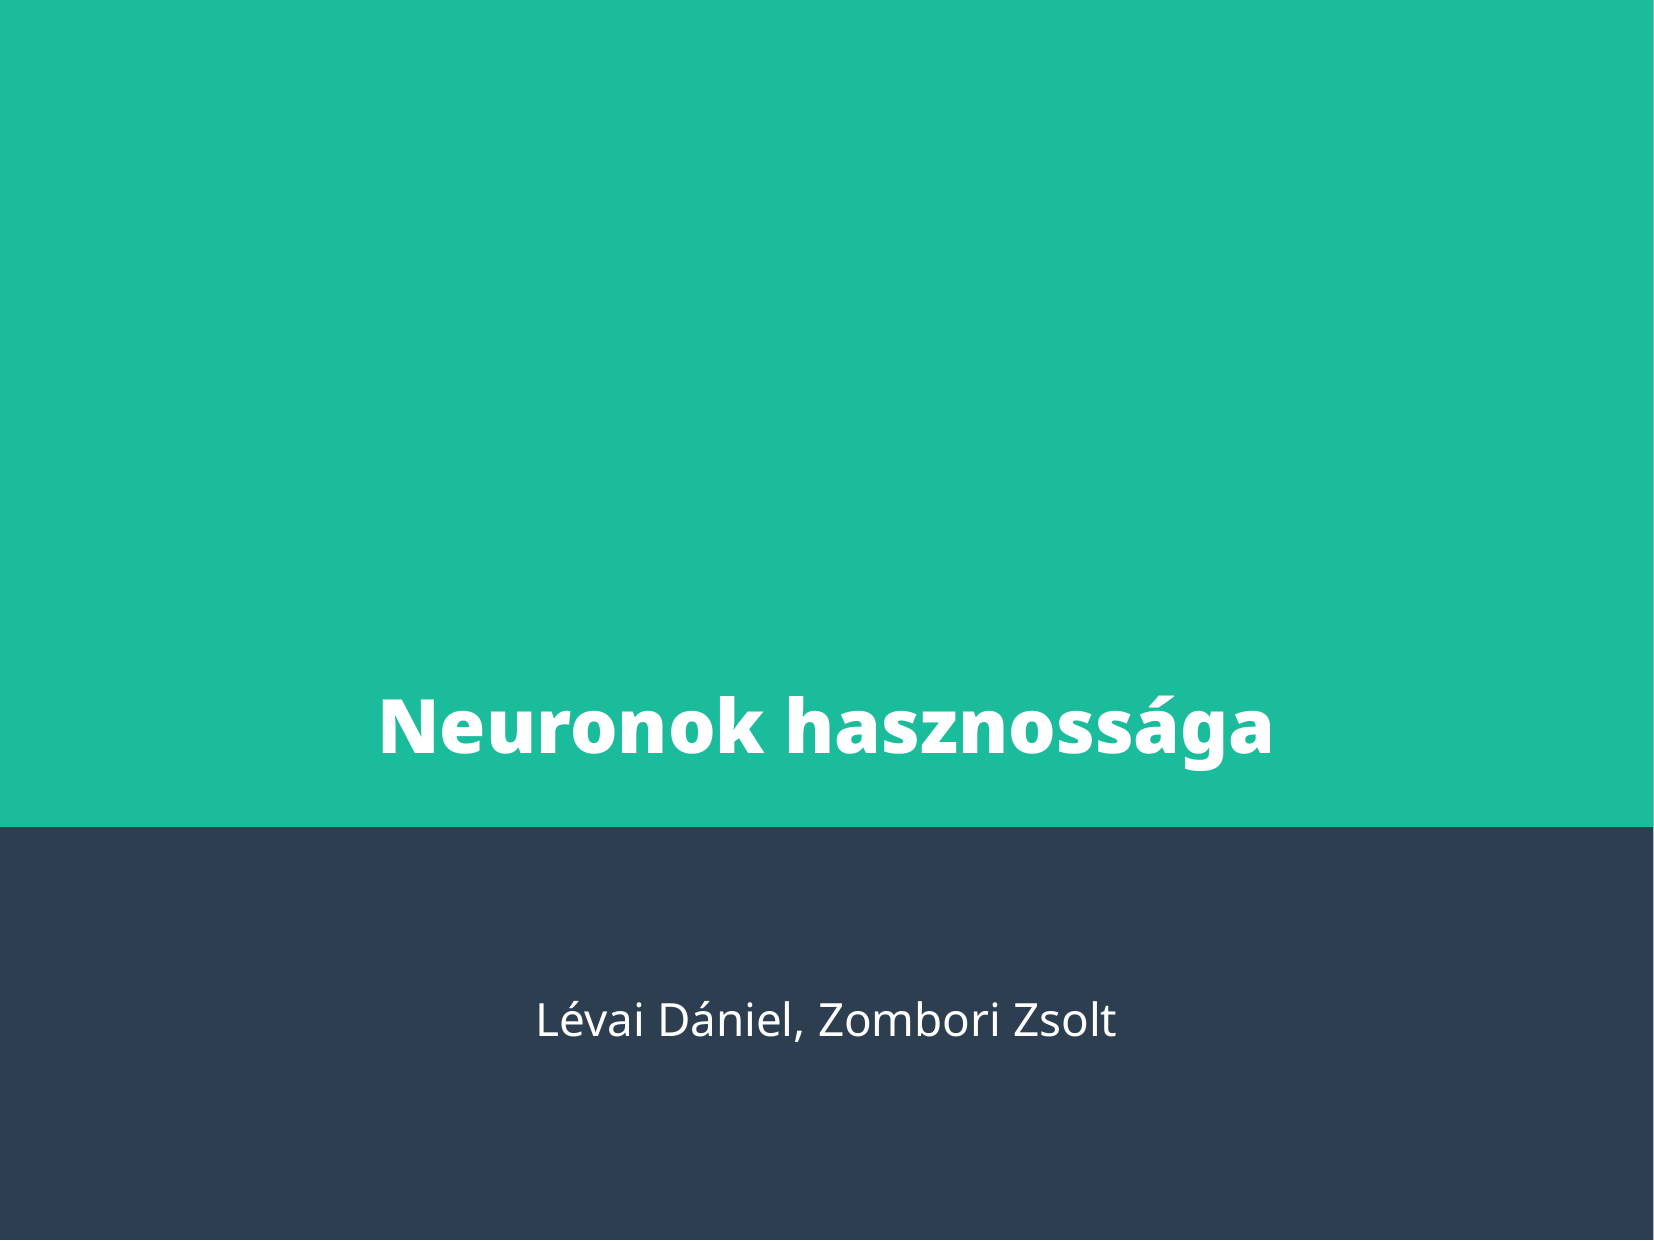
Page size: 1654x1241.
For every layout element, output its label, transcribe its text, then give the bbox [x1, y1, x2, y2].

subtitle Lévai Dániel, Zombori Zsolt [59, 856, 1595, 1182]
title Neuronok hasznossága [59, 620, 1595, 778]
